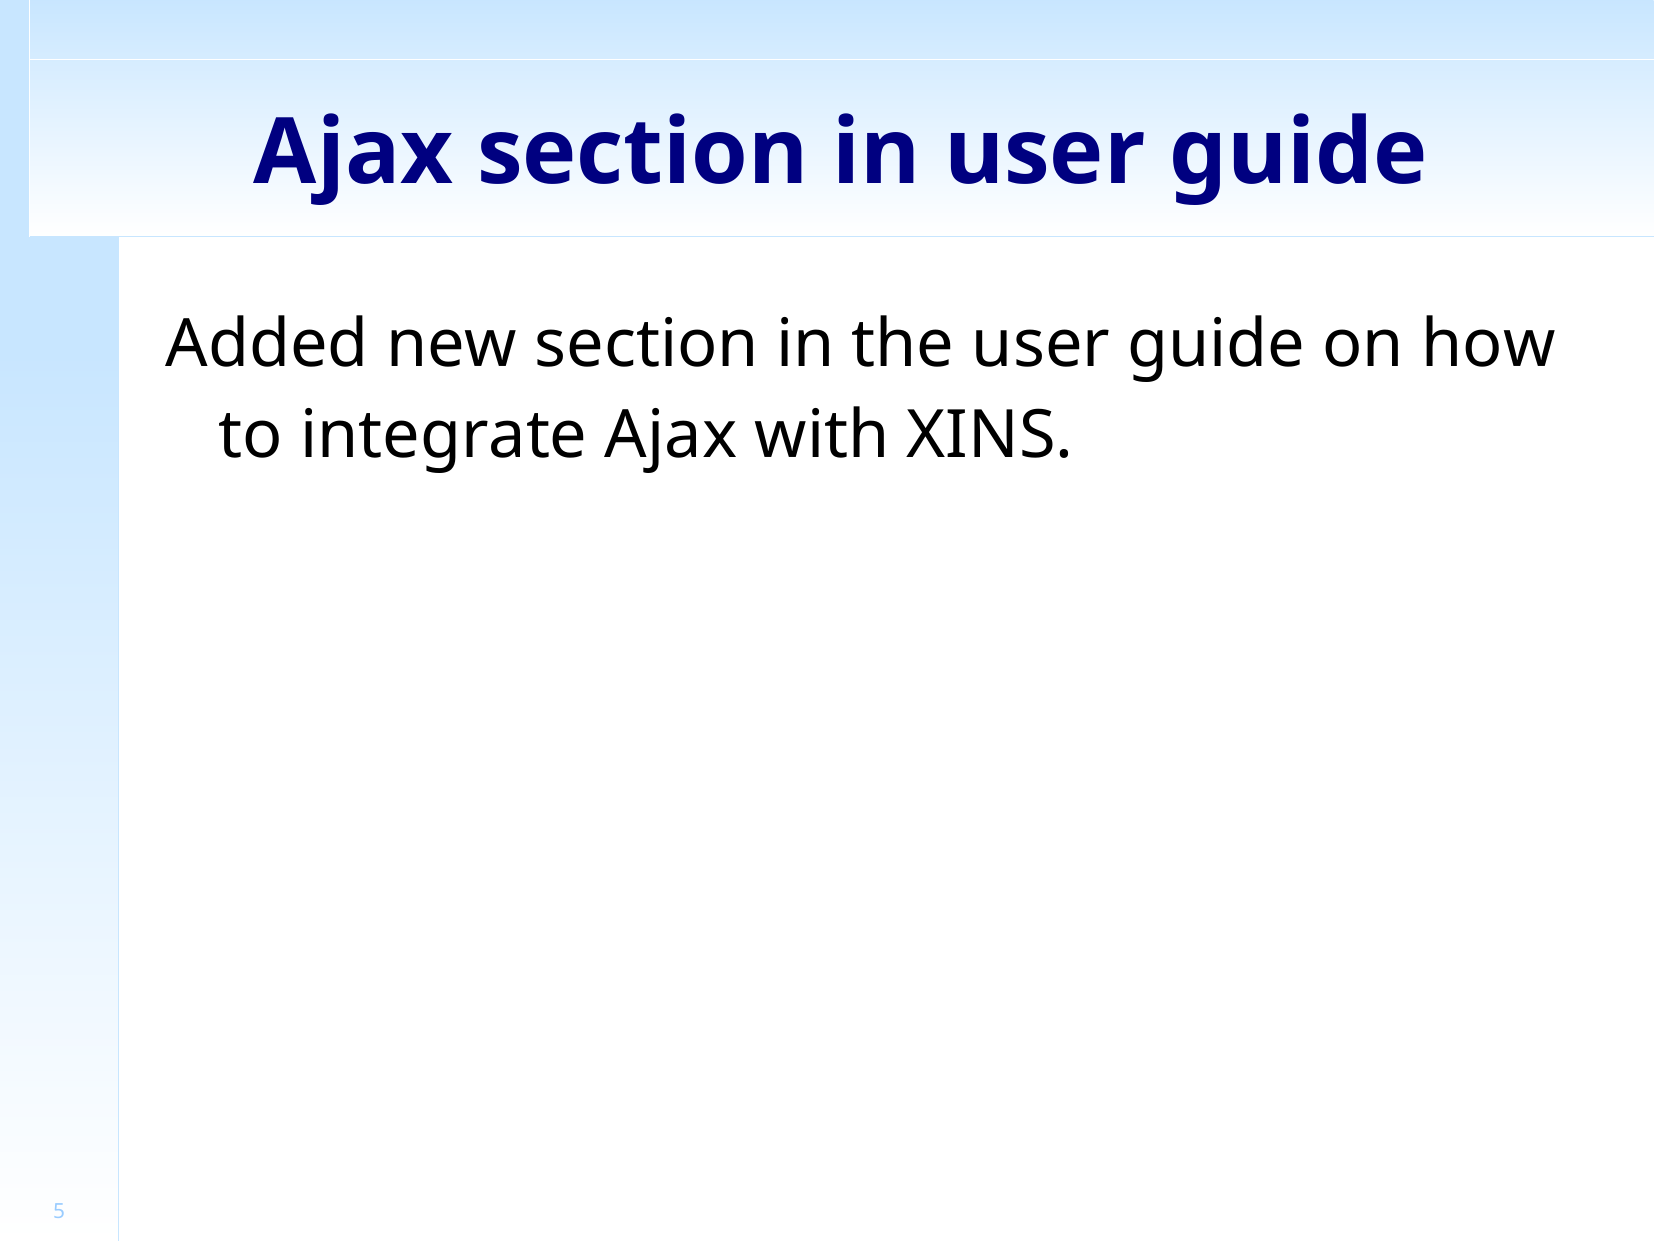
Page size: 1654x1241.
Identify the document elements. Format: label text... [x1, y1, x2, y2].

list Added new section in the user guide on how to integrate Ajax with XINS. [147, 295, 1625, 1182]
title Ajax section in user guide [29, 59, 1654, 237]
